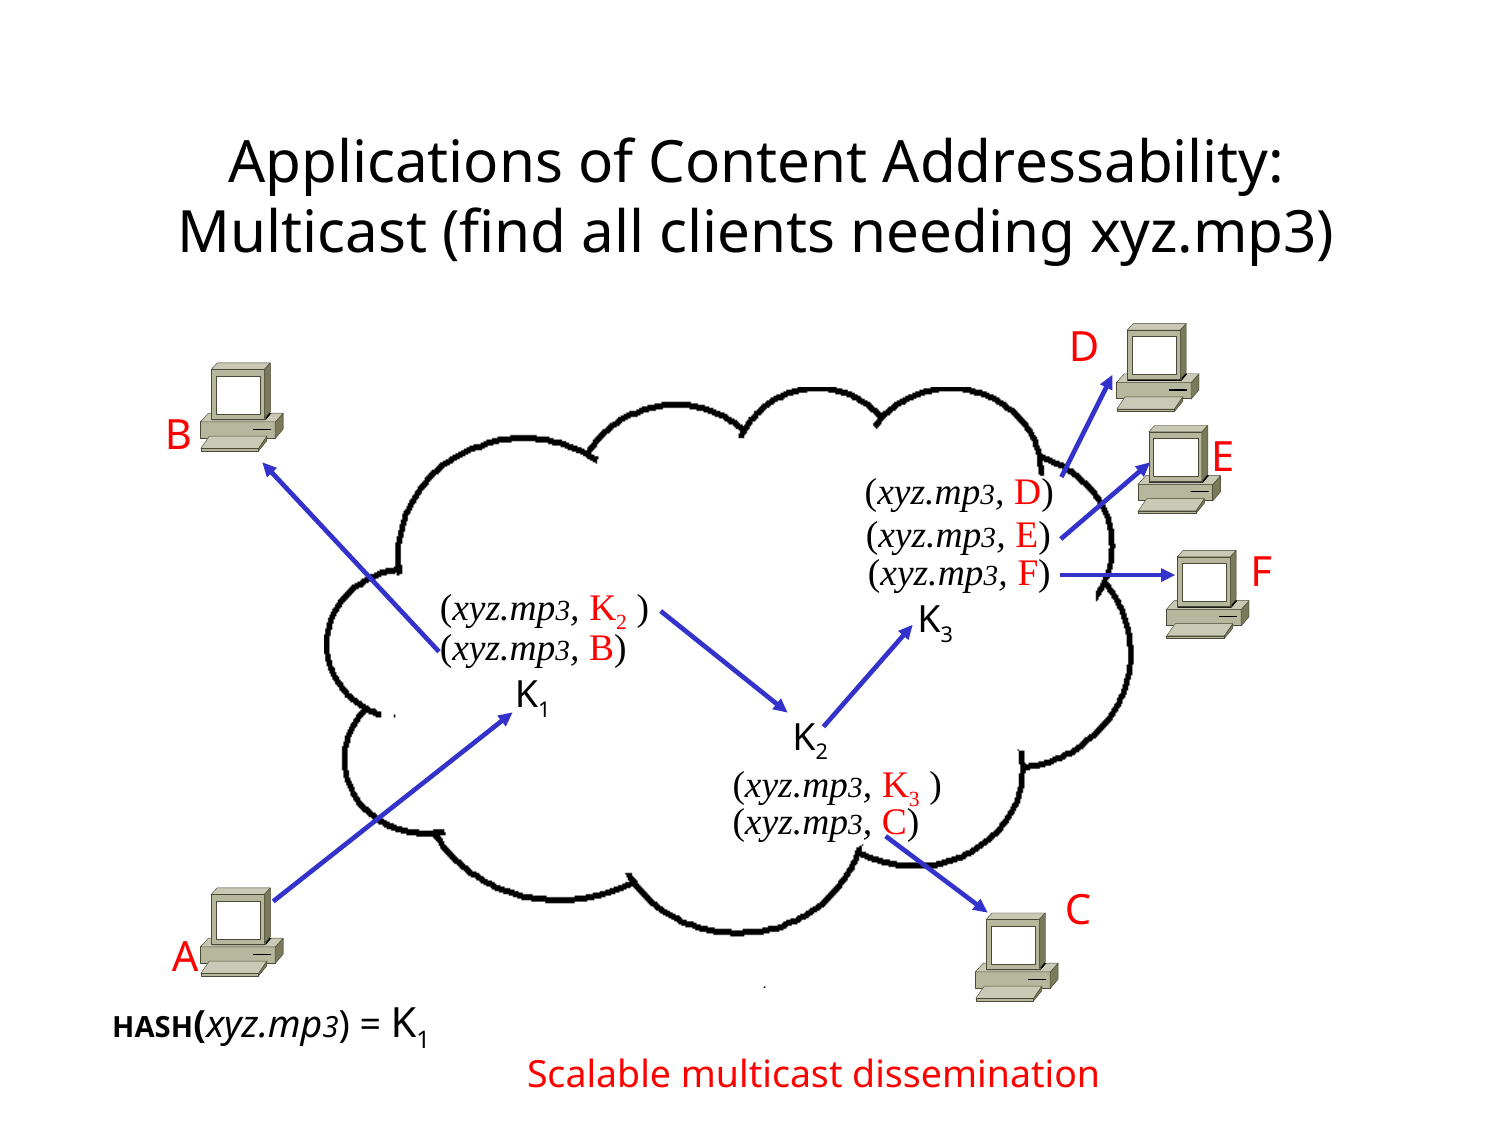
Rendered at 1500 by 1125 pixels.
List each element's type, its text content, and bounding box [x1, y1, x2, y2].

picture [1165, 549, 1251, 640]
chart [324, 619, 979, 988]
text_box A [157, 922, 214, 988]
text_box K1 [500, 676, 566, 730]
chart [844, 577, 1176, 988]
text_box K2 [777, 705, 844, 772]
picture [200, 887, 285, 977]
picture [200, 362, 285, 452]
text_box (xyz.mp3, K2 ) [425, 574, 665, 642]
text_box (xyz.mp3, E) [851, 502, 1076, 563]
picture [975, 912, 1060, 1002]
text_box E [1196, 422, 1250, 488]
text_box Applications of Content Addressability: Multicast (find all clients needing xyz.mp3) [62, 99, 1450, 288]
text_box HASH(xyz.mp3) = K1 [97, 988, 446, 1061]
text_box (xyz.mp3, B) [424, 614, 642, 676]
chart [324, 387, 1103, 705]
text_box (xyz.mp3, C) [717, 789, 935, 851]
chart [324, 533, 500, 857]
text_box D [1053, 312, 1115, 379]
text_box K3 [902, 601, 969, 655]
text_box F [1235, 537, 1288, 604]
text_box (xyz.mp3, F) [853, 539, 1076, 601]
text_box Scalable multicast dissemination [512, 1042, 1116, 1104]
chart [1076, 478, 1176, 573]
text_box C [1049, 875, 1107, 941]
picture [1137, 425, 1222, 515]
text_box (xyz.mp3, K3 ) [717, 752, 957, 819]
text_box (xyz.mp3, D) [1022, 481, 1036, 502]
picture [1115, 323, 1201, 413]
chart [1069, 387, 1176, 522]
text_box B [149, 399, 207, 466]
text_box (xyz.mp3, D) [849, 459, 1069, 521]
